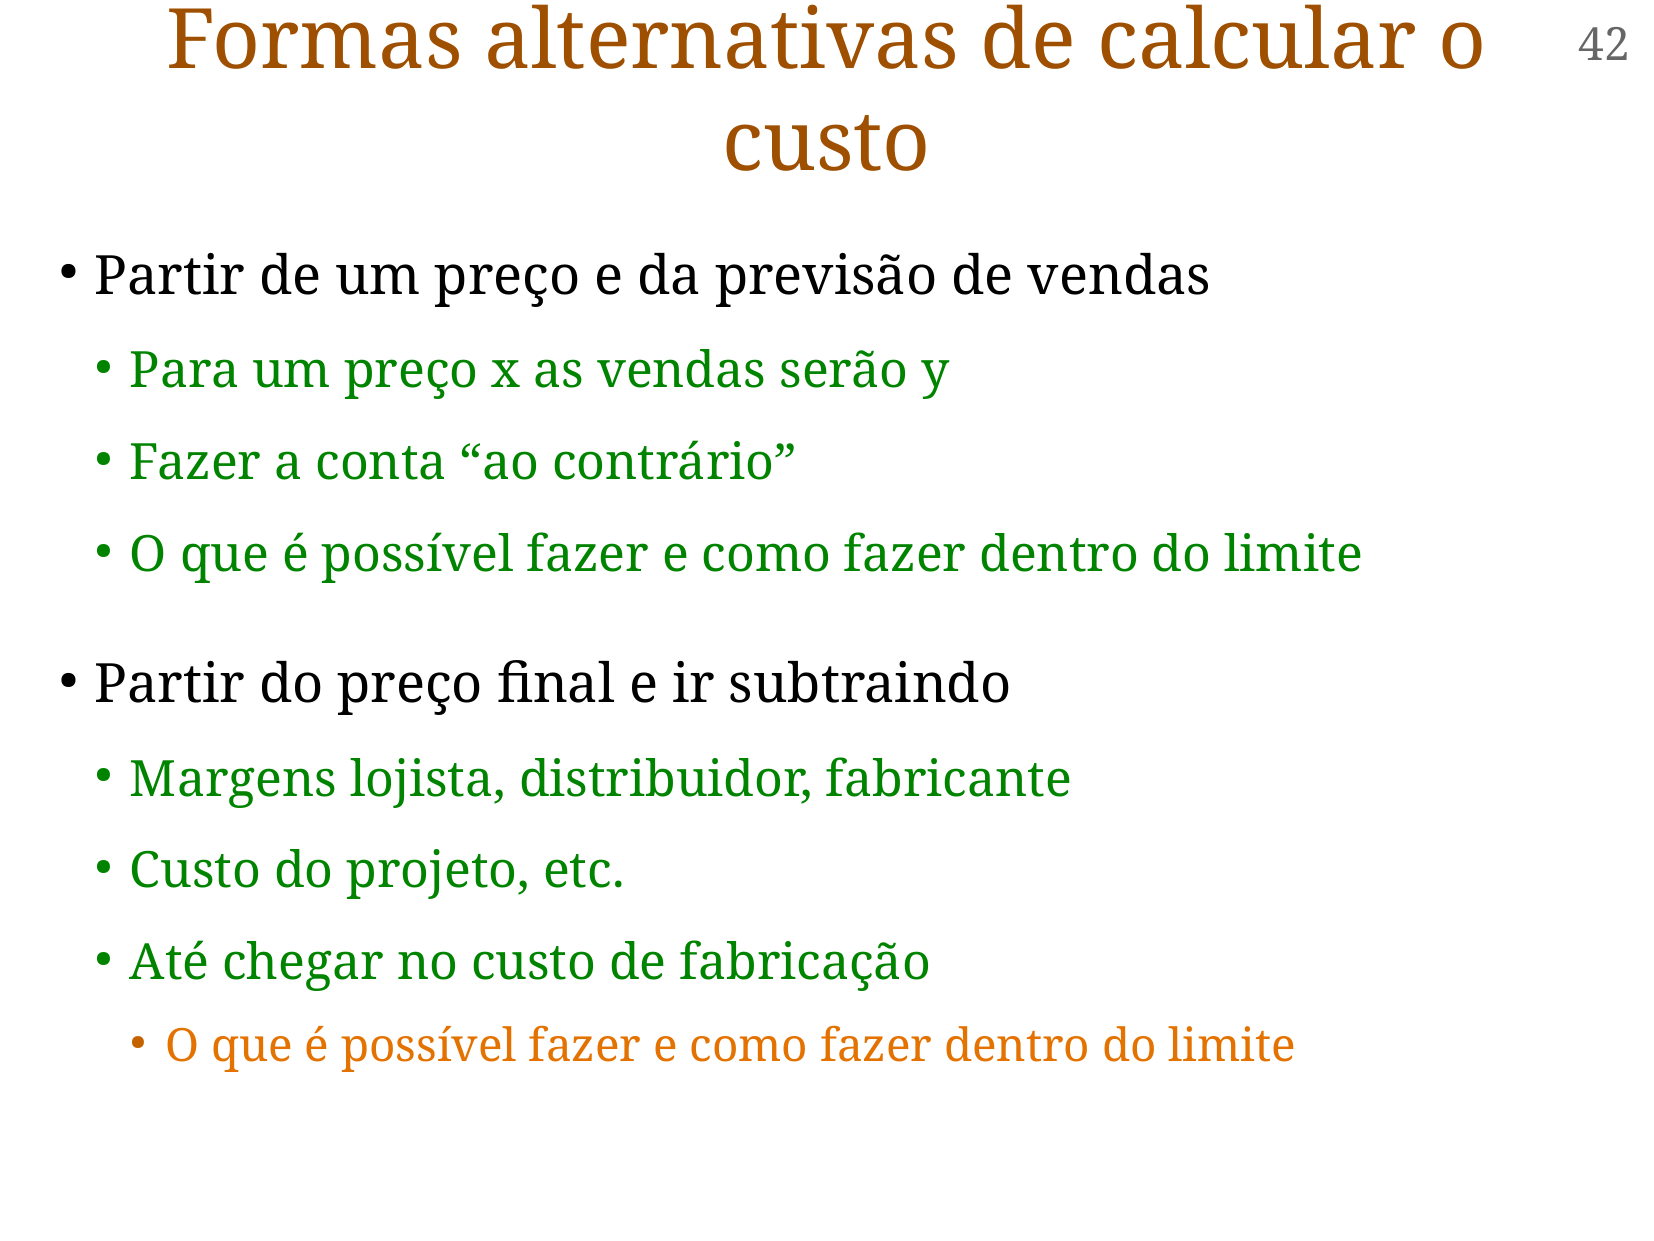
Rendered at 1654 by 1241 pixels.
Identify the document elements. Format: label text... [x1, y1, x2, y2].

list Partir de um preço e da previsão de vendas Para um preço x as vendas serão y Fazer a conta “ao contrário” O que é possível fazer e como fazer dentro do limite Partir do preço final e ir subtraindo Margens lojista, distribuidor, fabricante Custo do projeto, etc. Até chegar no custo de fabricação O que é possível fazer e como fazer dentro do limite [59, 236, 1595, 1211]
title Formas alternativas de calcular o custo [59, 0, 1595, 191]
